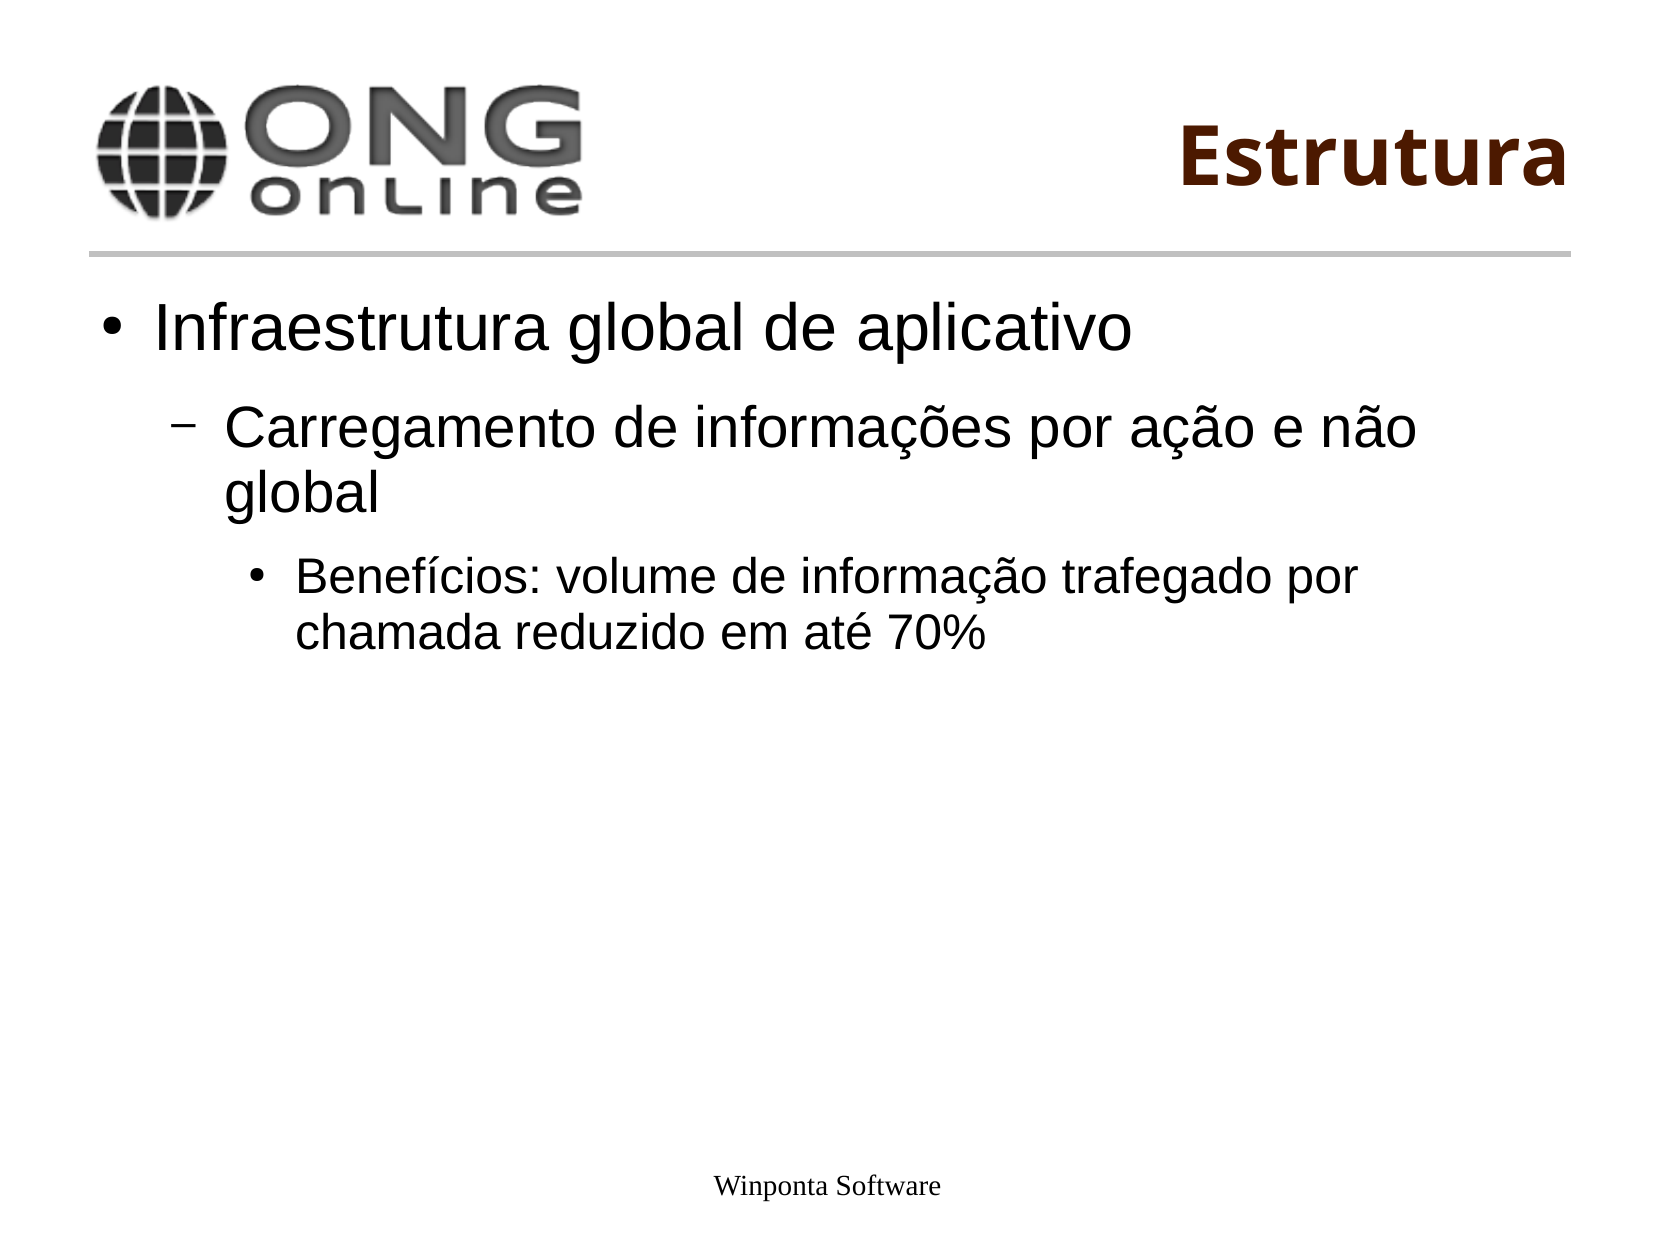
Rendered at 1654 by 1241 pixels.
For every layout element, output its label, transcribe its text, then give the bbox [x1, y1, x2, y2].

title Estrutura [82, 49, 1571, 257]
list Infraestrutura global de aplicativo Carregamento de informações por ação e não global Benefícios: volume de informação trafegado por chamada reduzido em até 70% [82, 290, 1538, 1158]
